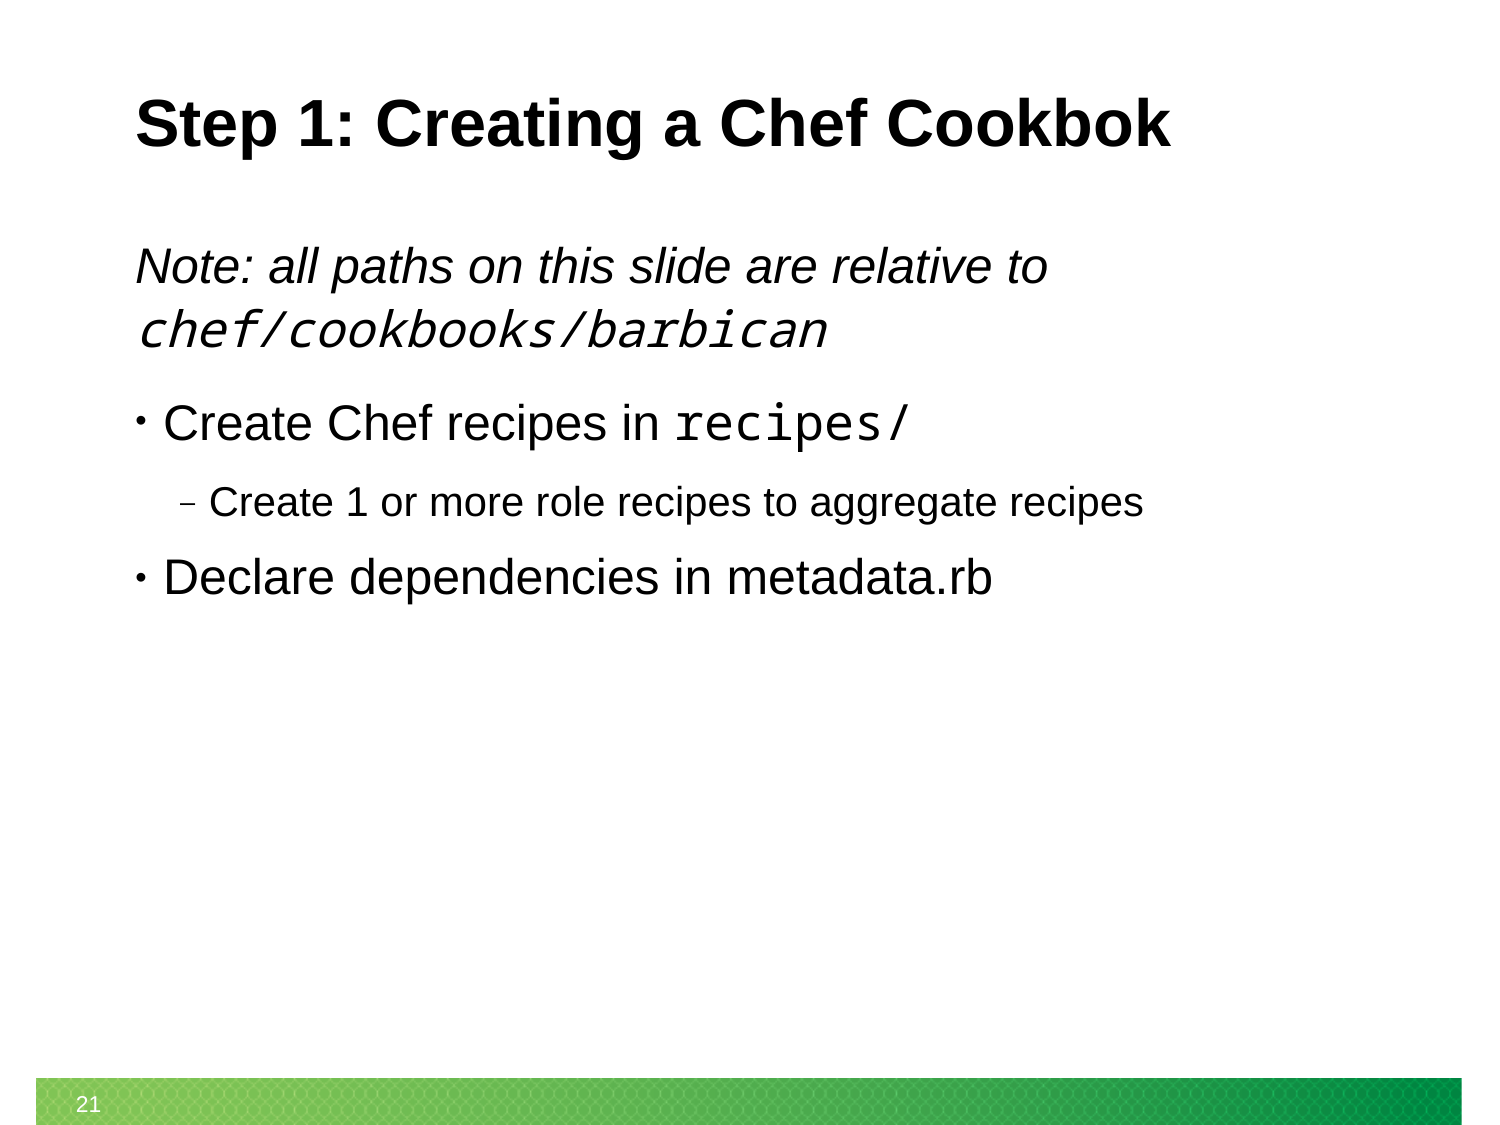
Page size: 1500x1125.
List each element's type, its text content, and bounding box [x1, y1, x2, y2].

title Step 1: Creating a Chef Cookbok [135, 41, 1372, 204]
list Note: all paths on this slide are relative to chef/cookbooks/barbican Create Chef recipes in recipes/ Create 1 or more role recipes to aggregate recipes Declare dependencies in metadata.rb [135, 238, 1372, 892]
picture [36, 1078, 1462, 1125]
